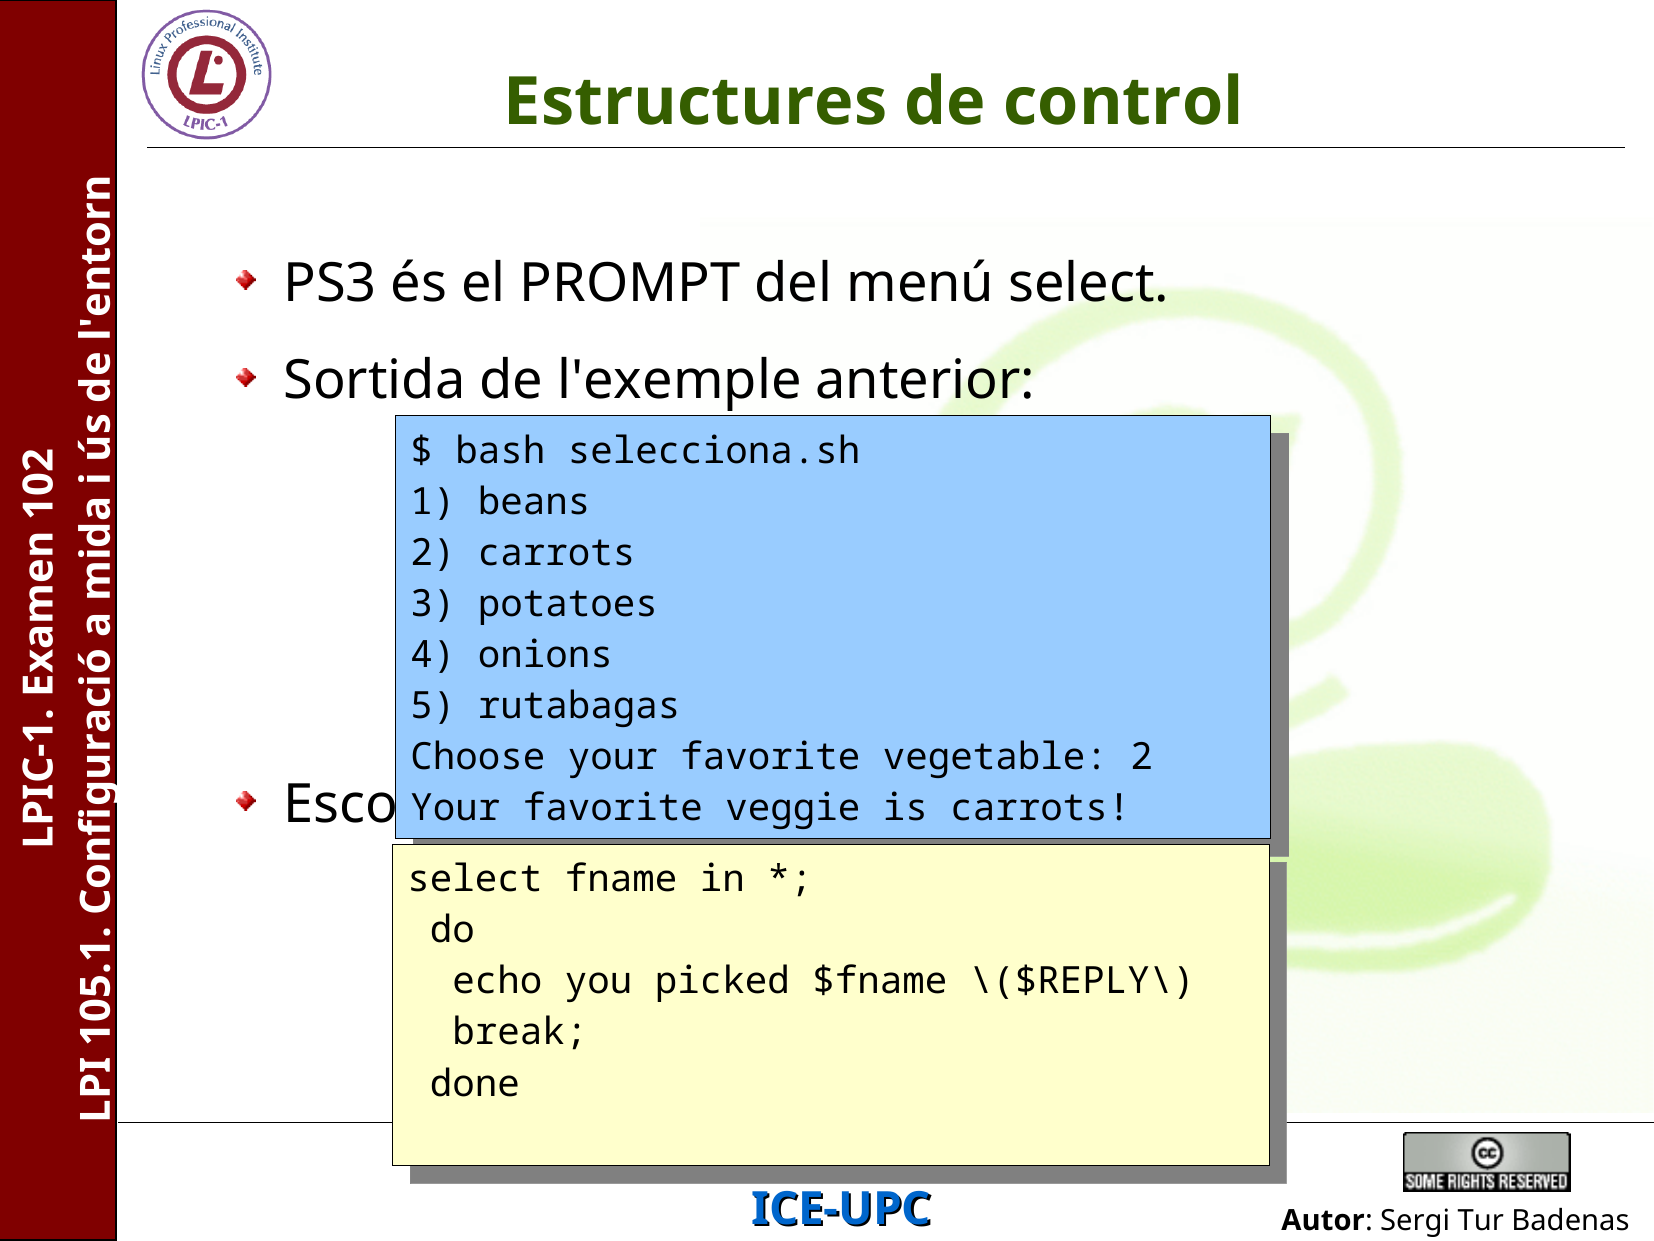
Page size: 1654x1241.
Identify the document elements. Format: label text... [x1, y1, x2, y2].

picture [1403, 1132, 1571, 1192]
picture [700, 217, 1654, 1113]
title Estructures de control [129, 49, 1619, 148]
text_box select fname in *; do echo you picked $fname \($REPLY\) break; done [392, 844, 1270, 1085]
text_box $ bash selecciona.sh 1) beans 2) carrots 3) potatoes 4) onions 5) rutabagas Choose your favorite vegetable: 2 Your favorite veggie is carrots! [395, 415, 1271, 731]
picture [135, 5, 277, 49]
list PS3 és el PROMPT del menú select. Sortida de l'exemple anterior: Escollir un fitxer del directori de treball: [141, 242, 1630, 1093]
